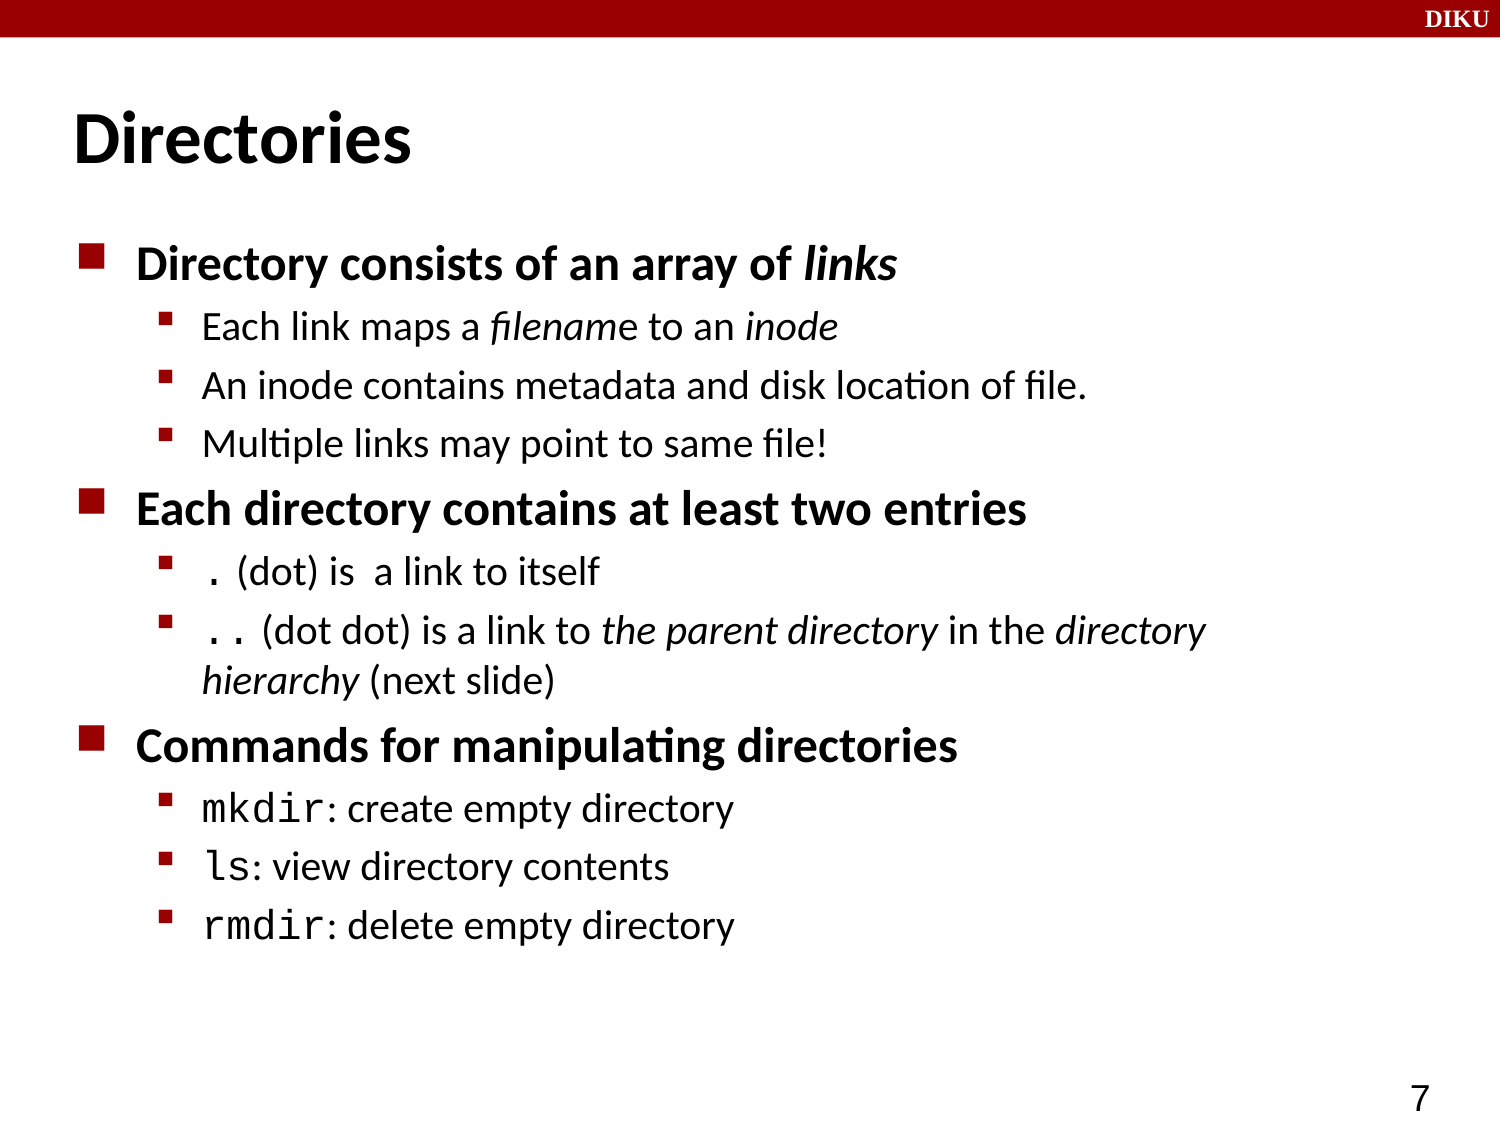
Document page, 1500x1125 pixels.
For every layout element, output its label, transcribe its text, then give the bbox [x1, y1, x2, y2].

text_box Directory consists of an array of links Each link maps a filename to an inode An inode contains metadata and disk location of file. Multiple links may point to same file! Each directory contains at least two entries . (dot) is a link to itself .. (dot dot) is a link to the parent directory in the directory hierarchy (next slide) Commands for manipulating directories mkdir: create empty directory ls: view directory contents rmdir: delete empty directory [65, 223, 1361, 1039]
text_box Directories [58, 71, 1304, 197]
